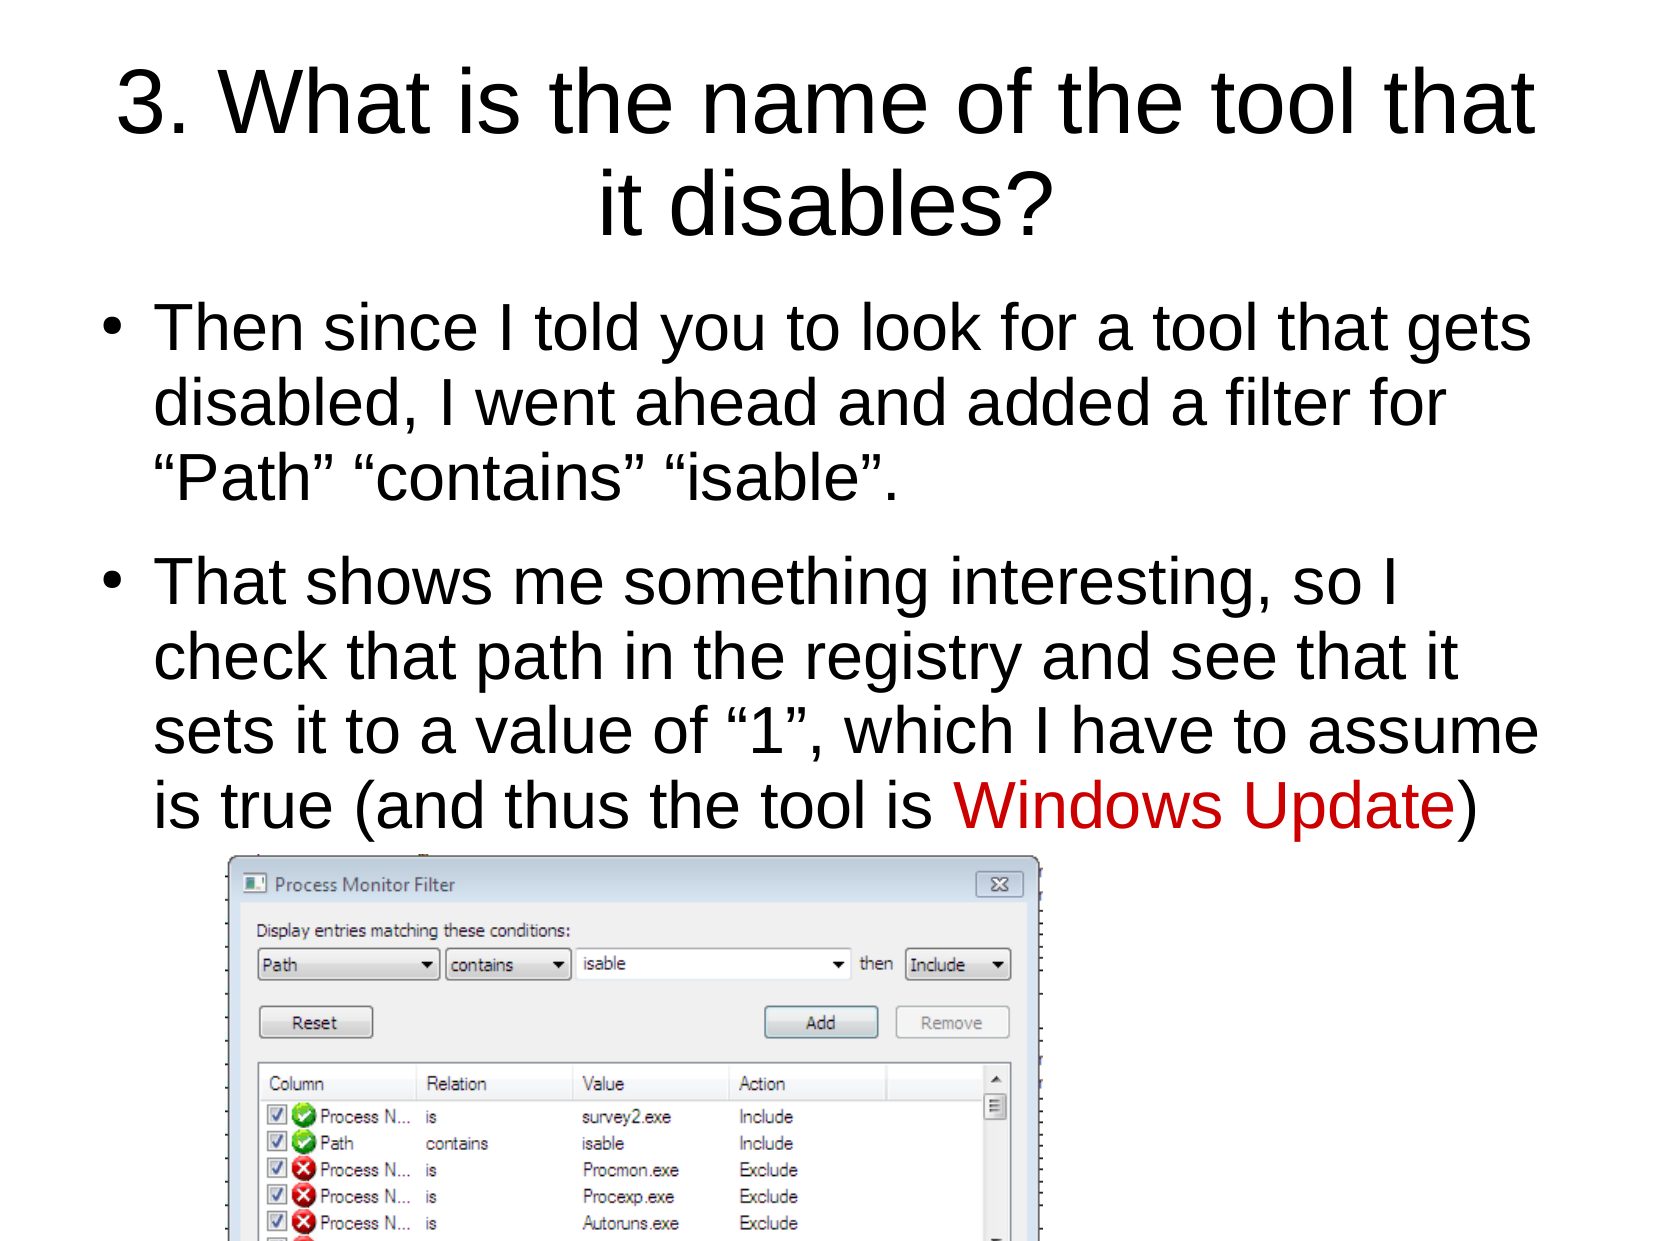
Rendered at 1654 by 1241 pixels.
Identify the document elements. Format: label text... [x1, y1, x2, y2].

picture [225, 854, 1043, 1241]
title 3. What is the name of the tool that it disables? [82, 49, 1571, 257]
list Then since I told you to look for a tool that gets disabled, I went ahead and added a filter for “Path” “contains” “isable”. That shows me something interesting, so I check that path in the registry and see that it sets it to a value of “1”, which I have to assume is true (and thus the tool is Windows Update) [82, 290, 1571, 1010]
